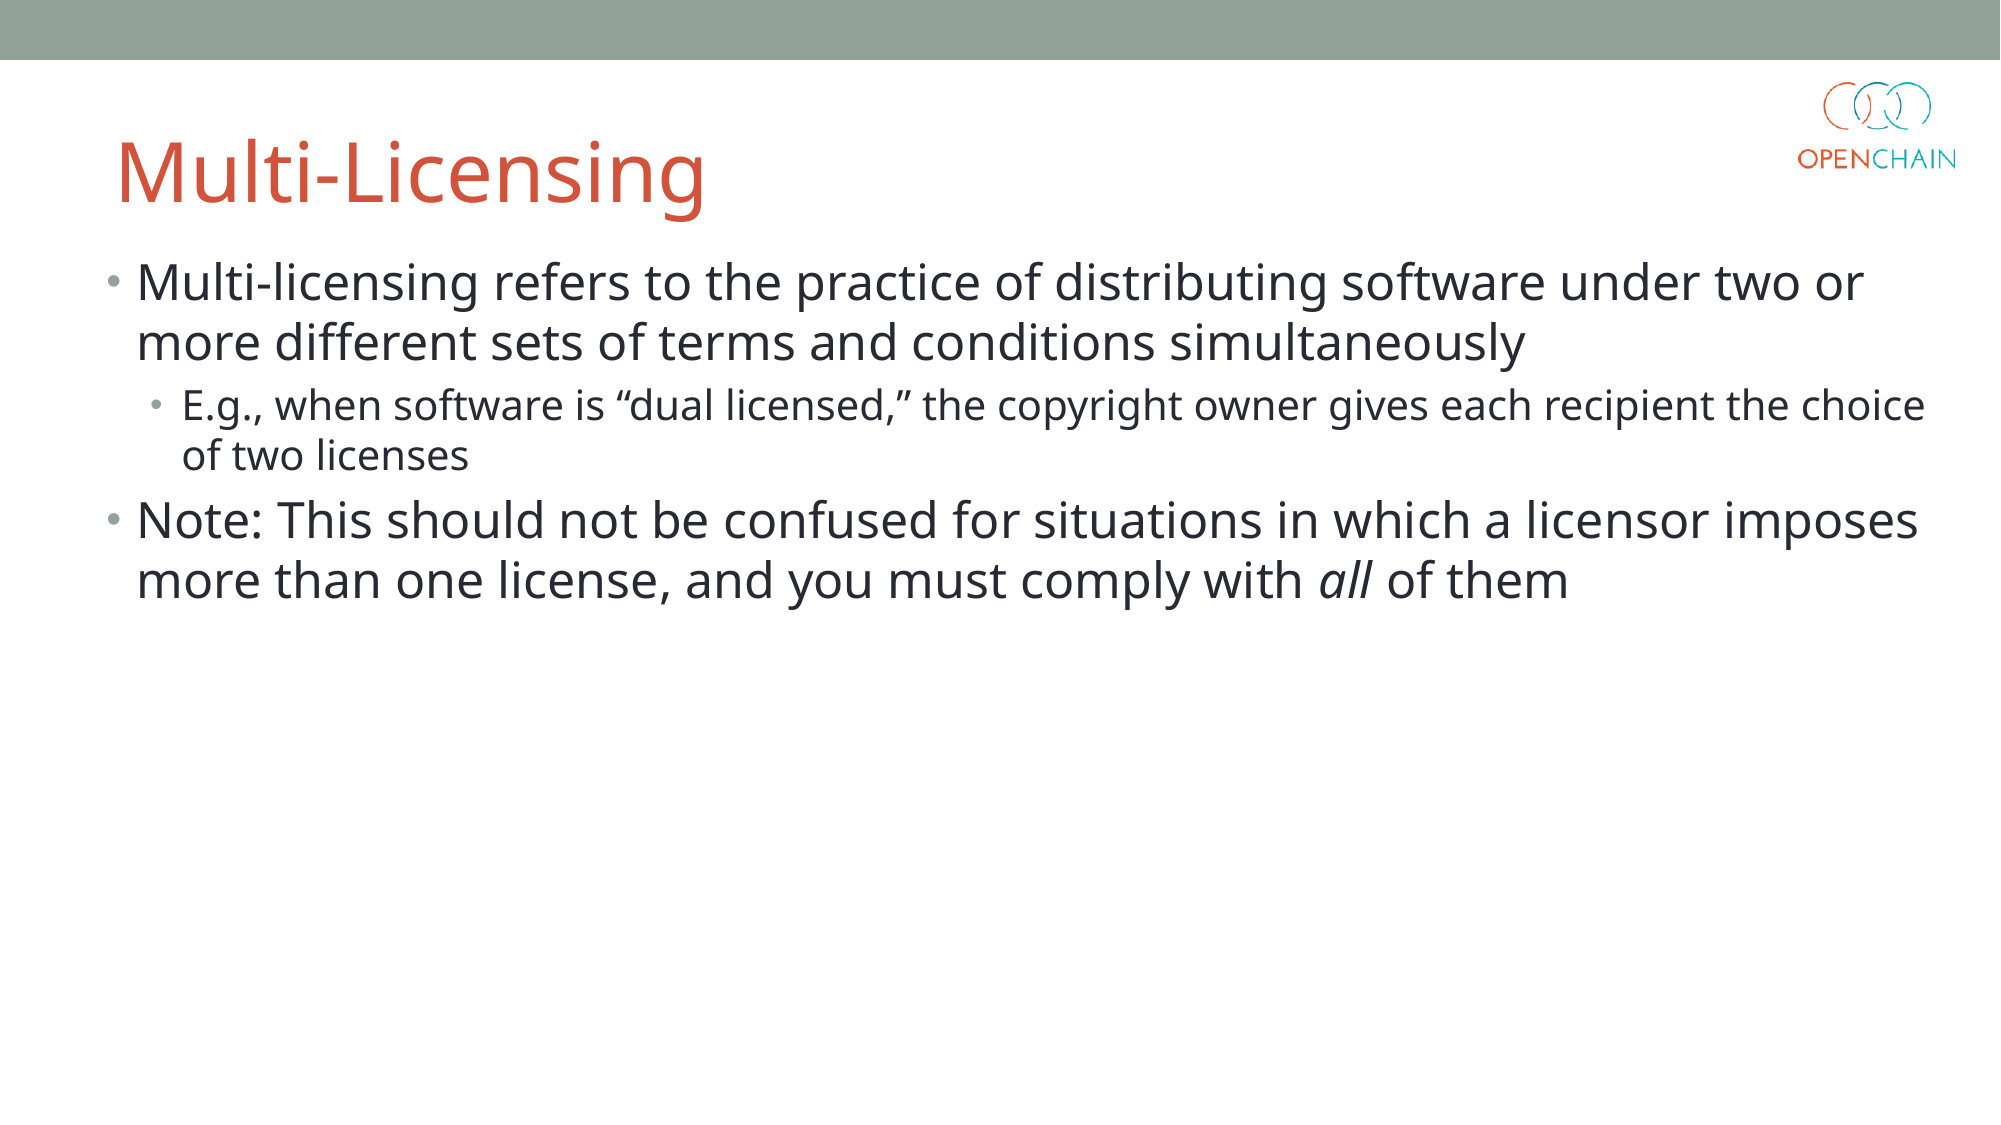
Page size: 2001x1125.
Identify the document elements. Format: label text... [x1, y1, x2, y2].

title Multi-Licensing [99, 87, 1900, 243]
list Multi-licensing refers to the practice of distributing software under two or more different sets of terms and conditions simultaneously E.g., when software is “dual licensed,” the copyright owner gives each recipient the choice of two licenses Note: This should not be confused for situations in which a licensor imposes more than one license, and you must comply with all of them [91, 243, 1970, 1086]
picture [1798, 82, 1955, 169]
